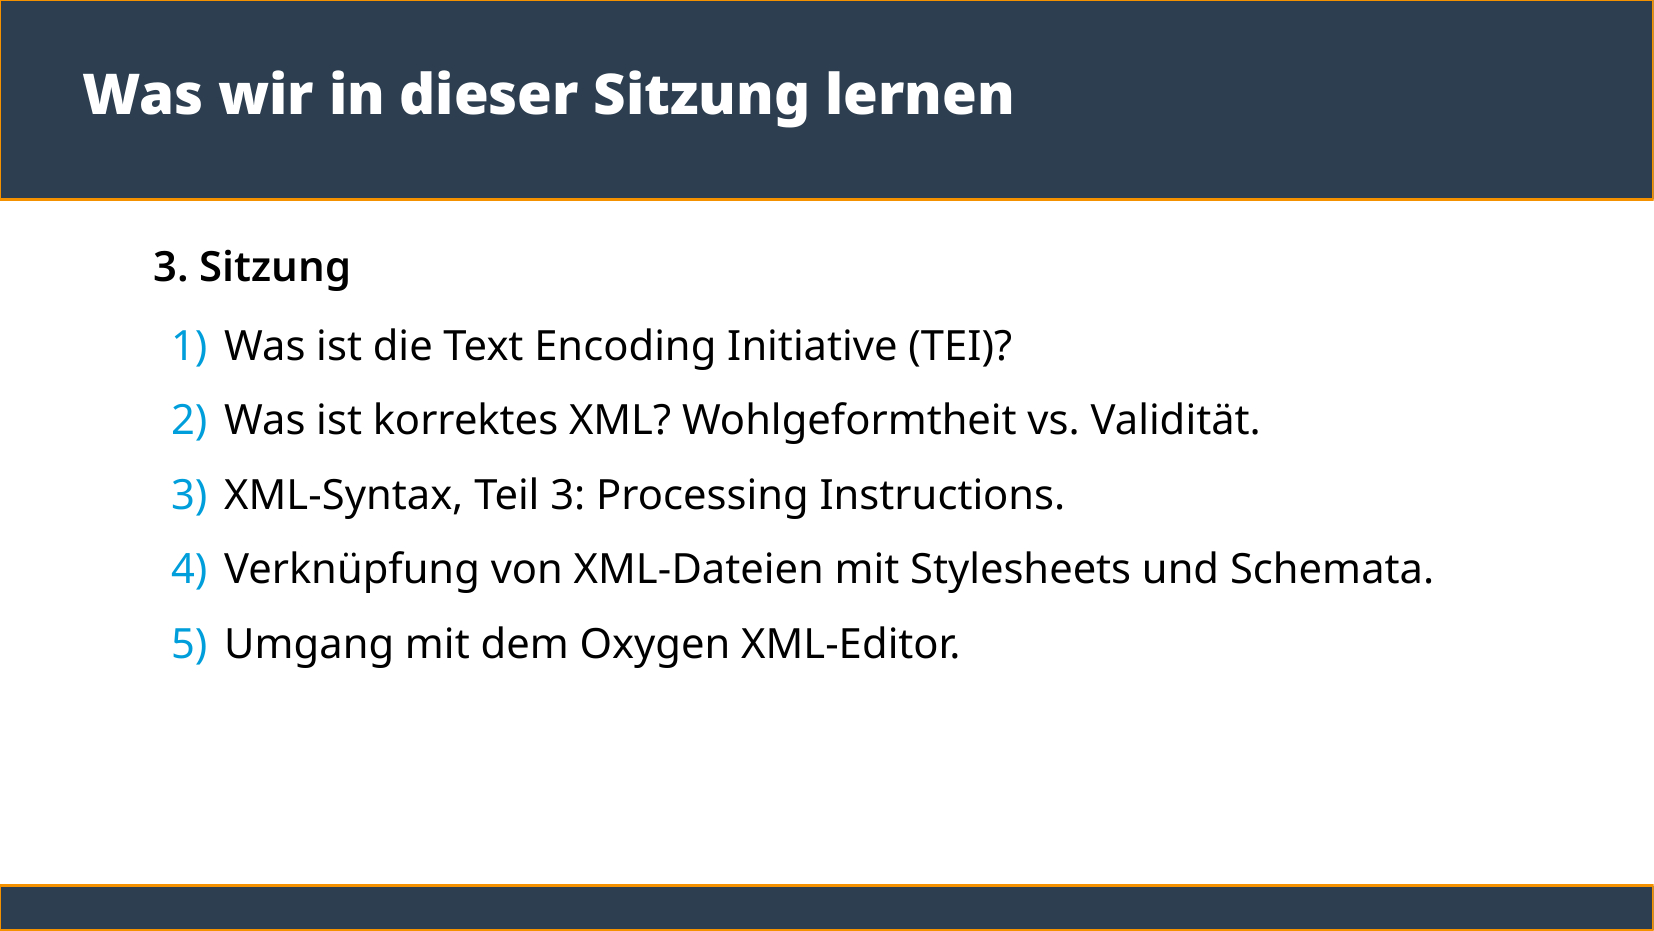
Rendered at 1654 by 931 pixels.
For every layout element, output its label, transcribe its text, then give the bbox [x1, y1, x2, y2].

title Was wir in dieser Sitzung lernen [82, 14, 1571, 171]
list 3. Sitzung Was ist die Text Encoding Initiative (TEI)? Was ist korrektes XML? Wohlgeformtheit vs. Validität. XML-Syntax, Teil 3: Processing Instructions. Verknüpfung von XML-Dateien mit Stylesheets und Schemata. Umgang mit dem Oxygen XML-Editor. [82, 236, 1563, 811]
